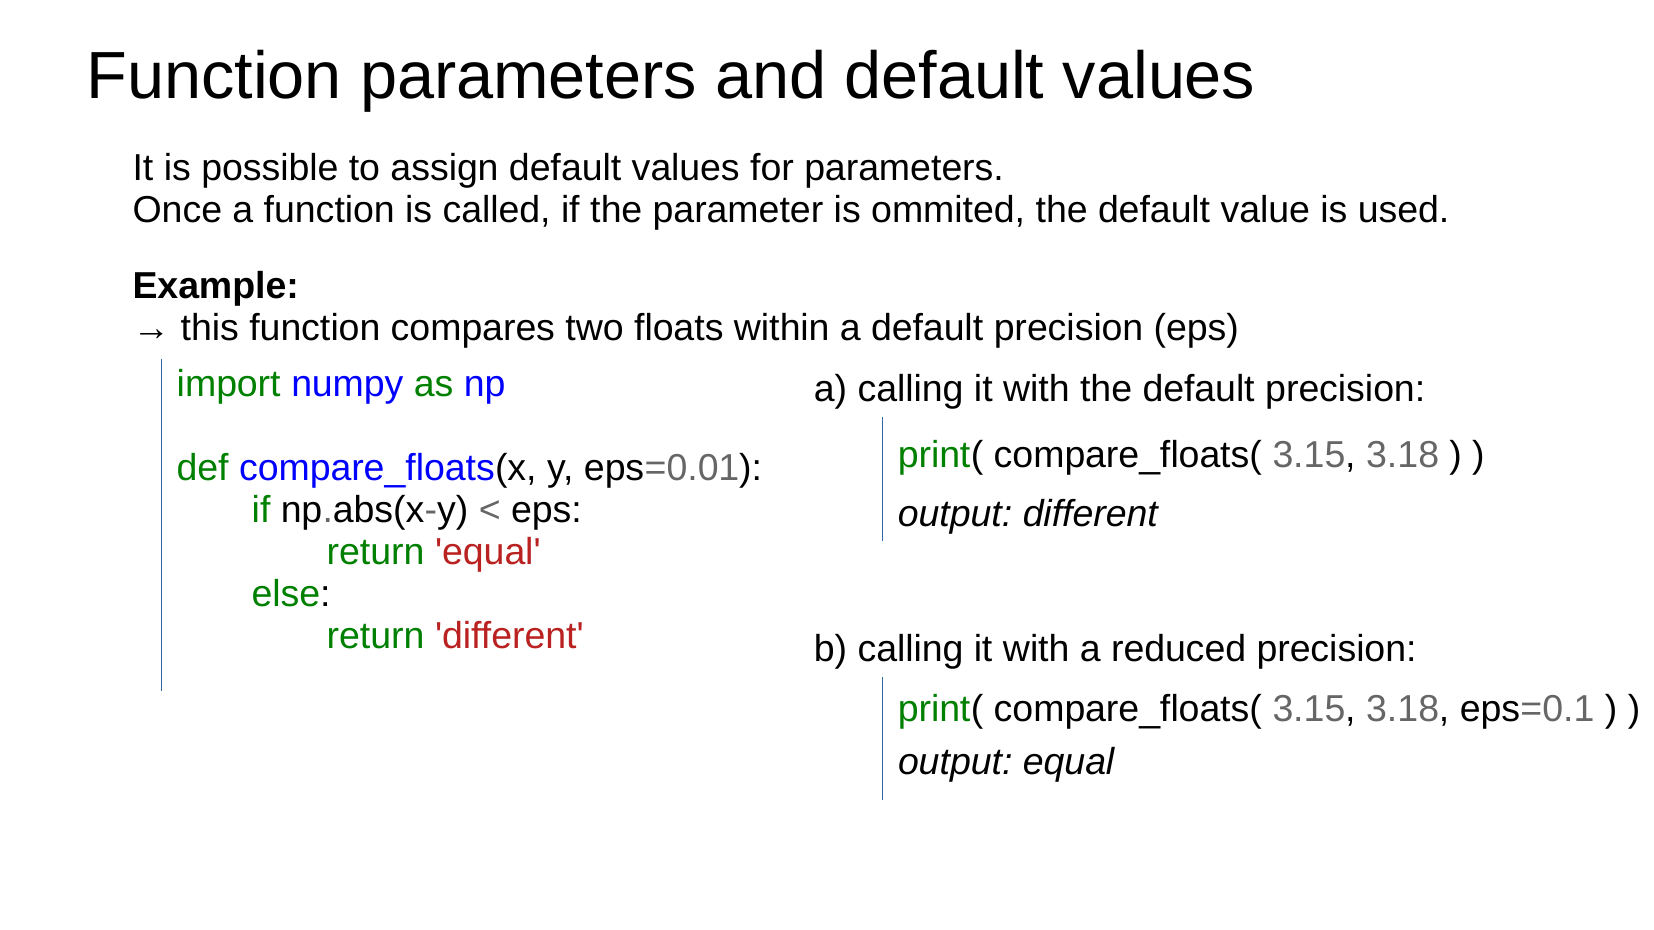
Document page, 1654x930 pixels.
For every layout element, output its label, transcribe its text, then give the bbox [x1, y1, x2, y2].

text_box output: equal [883, 733, 1130, 791]
text_box import numpy as np def compare_floats(x, y, eps=0.01): if np.abs(x-y) < eps: return 'equal' else: return 'different' [161, 355, 777, 664]
text_box It is possible to assign default values for parameters. Once a function is called, if the parameter is ommited, the default value is used. [117, 139, 1501, 238]
text_box output: different [883, 485, 1174, 543]
text_box b) calling it with a reduced precision: [799, 620, 1432, 678]
text_box Function parameters and default values [71, 31, 1272, 121]
text_box print( compare_floats( 3.15, 3.18 ) ) [883, 426, 1511, 484]
text_box Example: → this function compares two floats within a default precision (eps) [117, 257, 1501, 357]
text_box a) calling it with the default precision: [799, 360, 1441, 418]
text_box print( compare_floats( 3.15, 3.18, eps=0.1 ) ) [883, 680, 1653, 738]
